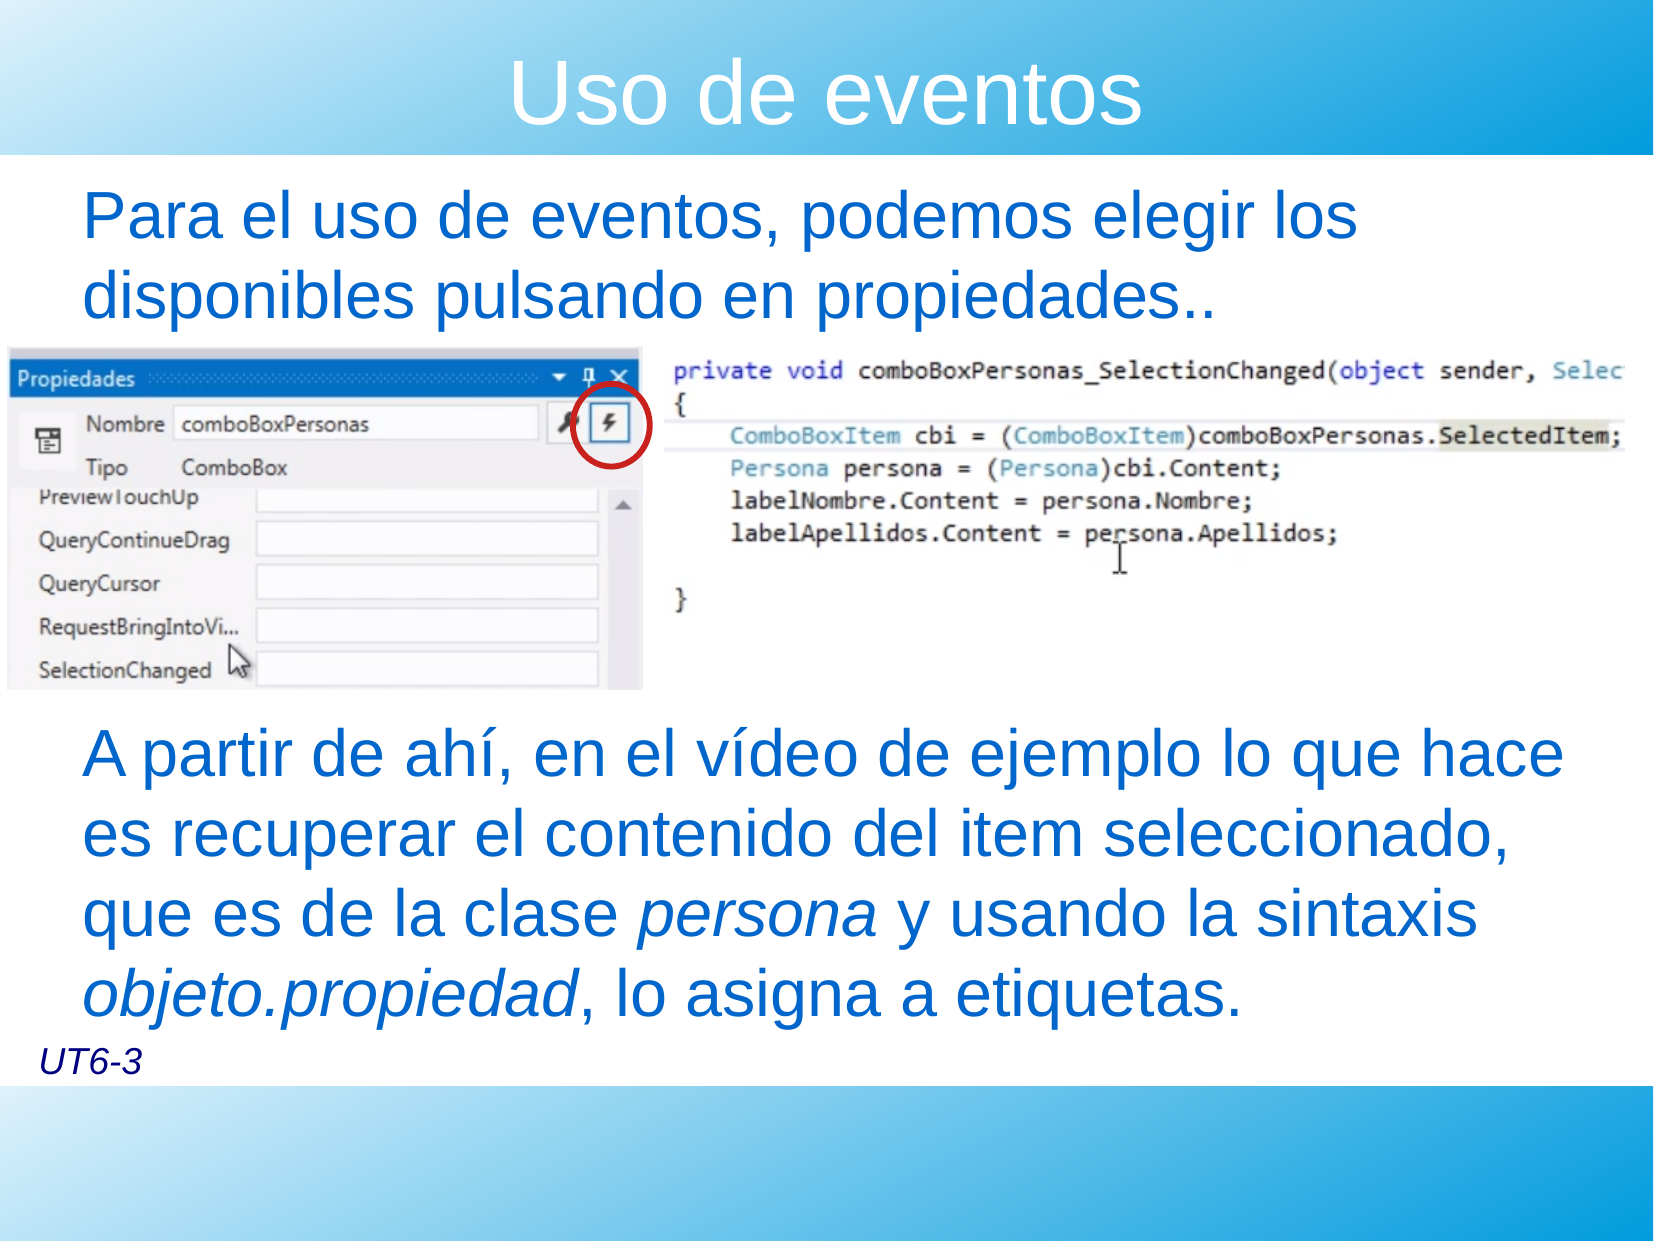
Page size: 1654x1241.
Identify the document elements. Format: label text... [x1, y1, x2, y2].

text_box UT6-3 [23, 1033, 308, 1091]
list A partir de ahí, en el vídeo de ejemplo lo que hace es recuperar el contenido del item seleccionado, que es de la clase persona y usando la sintaxis objeto.propiedad, lo asigna a etiquetas. [82, 709, 1571, 904]
title Uso de eventos [82, 0, 1571, 172]
list Para el uso de eventos, podemos elegir los disponibles pulsando en propiedades.. [82, 172, 1571, 367]
picture [664, 358, 1625, 617]
picture [576, 387, 643, 463]
picture [7, 346, 643, 690]
